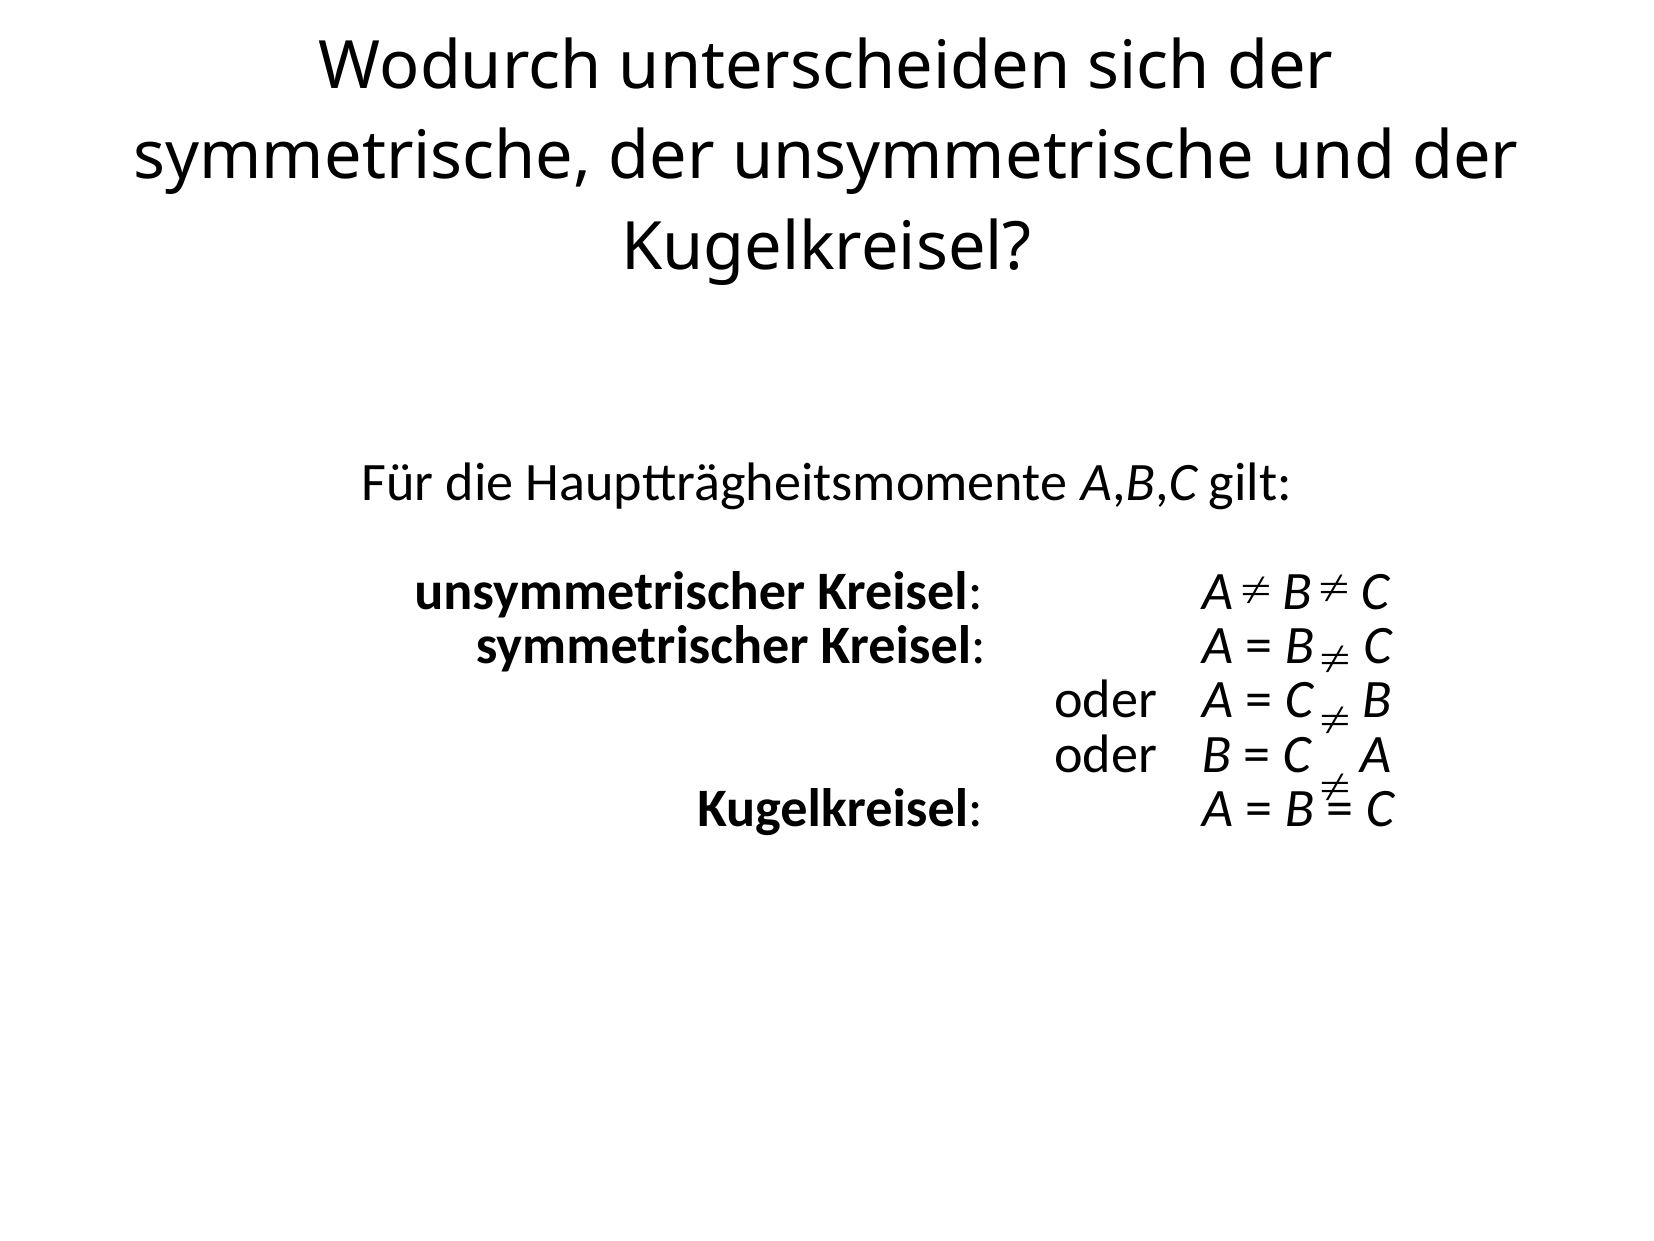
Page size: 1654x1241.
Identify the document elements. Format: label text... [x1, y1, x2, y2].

chart [1297, 558, 1371, 614]
title Wodurch unterscheiden sich der symmetrische, der unsymmetrische und der Kugelkreisel? [82, 49, 1571, 257]
chart [1219, 561, 1294, 616]
chart [1299, 630, 1373, 686]
chart [1299, 690, 1373, 746]
chart [1299, 758, 1373, 814]
subtitle Für die Hauptträgheitsmomente A,B,C gilt: unsymmetrischer Kreisel: A B C symmetrischer Kreisel: A = B C oder A = C B oder B = C A Kugelkreisel: A = B = C [82, 290, 1571, 1010]
